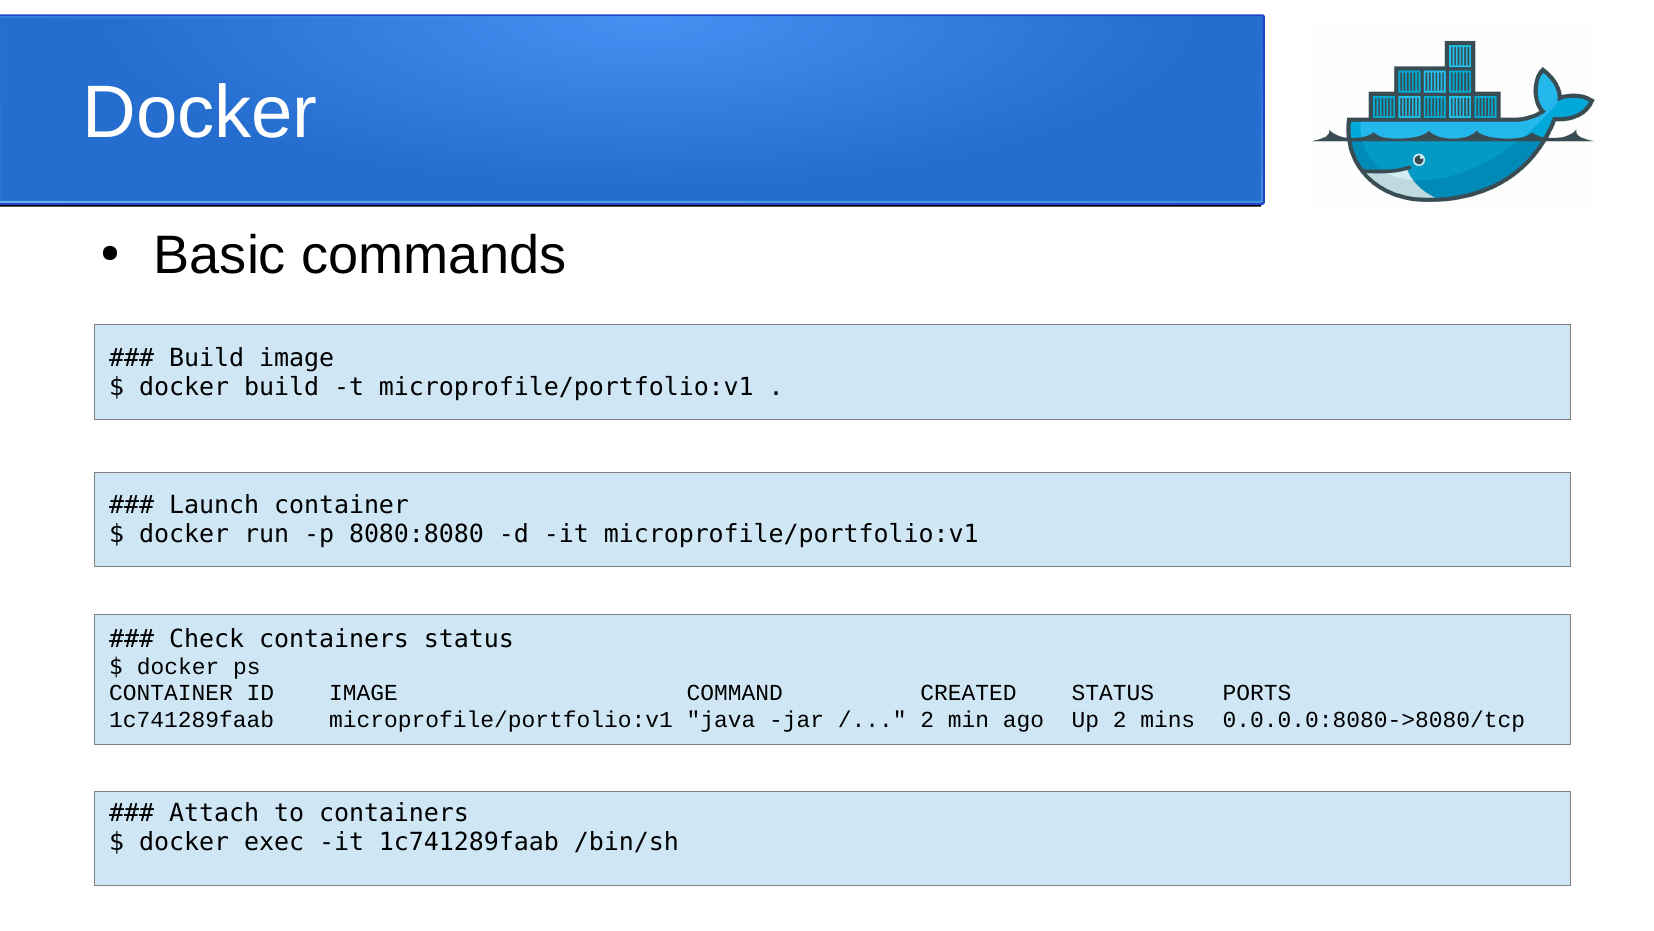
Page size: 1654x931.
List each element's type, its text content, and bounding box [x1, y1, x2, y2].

title Docker [82, 35, 1235, 189]
text_box ### Check containers status $ docker ps CONTAINER ID IMAGE COMMAND CREATED STATUS PORTS 1c741289faab microprofile/portfolio:v1 "java -jar /..." 2 min ago Up 2 mins 0.0.0.0:8080->8080/tcp [94, 614, 1571, 745]
text_box ### Launch container $ docker run -p 8080:8080 -d -it microprofile/portfolio:v1 [94, 472, 1571, 567]
list Basic commands [82, 224, 827, 331]
text_box ### Build image $ docker build -t microprofile/portfolio:v1 . [94, 324, 1571, 420]
text_box ### Attach to containers $ docker exec -it 1c741289faab /bin/sh [94, 791, 1571, 886]
picture [1311, 23, 1596, 213]
